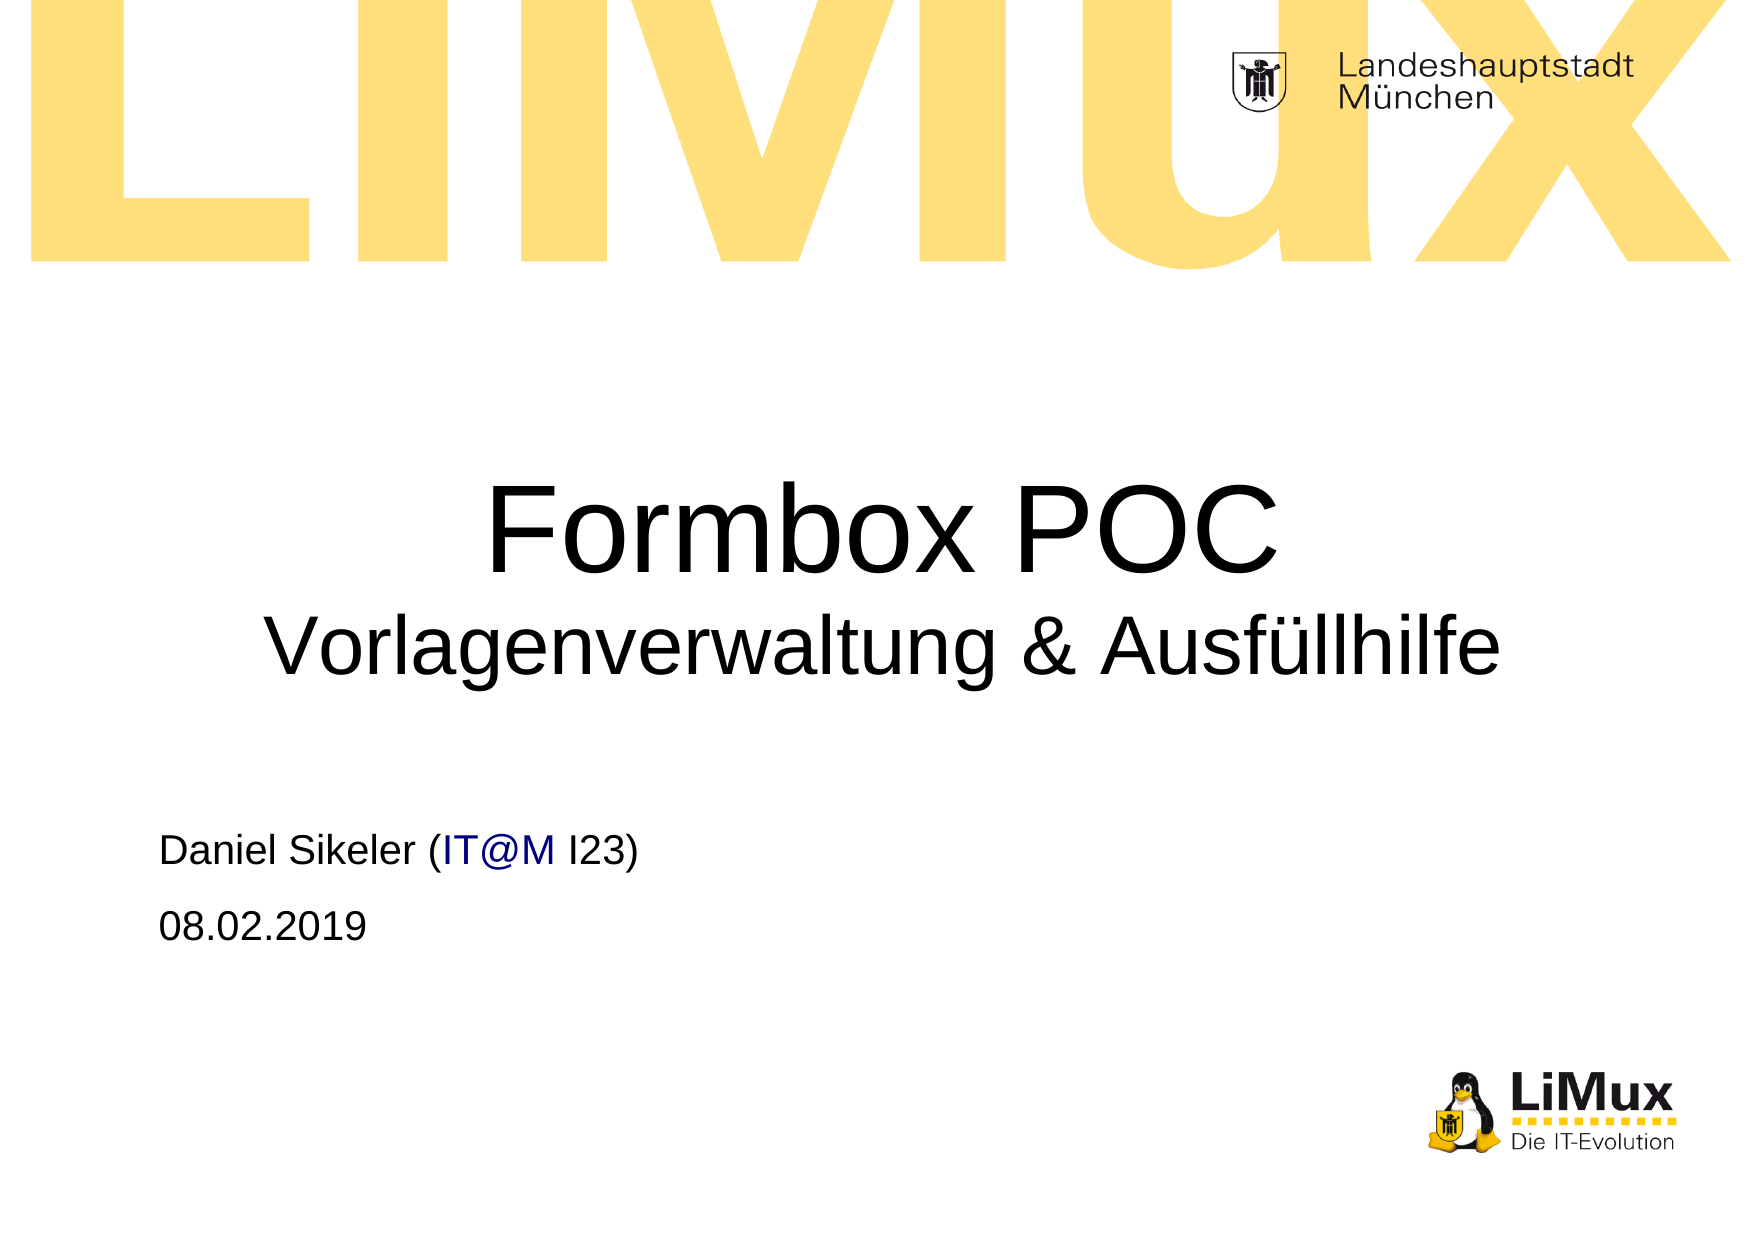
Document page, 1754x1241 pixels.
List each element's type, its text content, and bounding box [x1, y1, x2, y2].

list Daniel Sikeler (IT@M I23) 08.02.2019 [87, 826, 1667, 1109]
picture [0, 0, 1754, 272]
picture [1417, 1059, 1731, 1173]
title Formbox POC Vorlagenverwaltung & Ausfüllhilfe [93, 459, 1673, 693]
